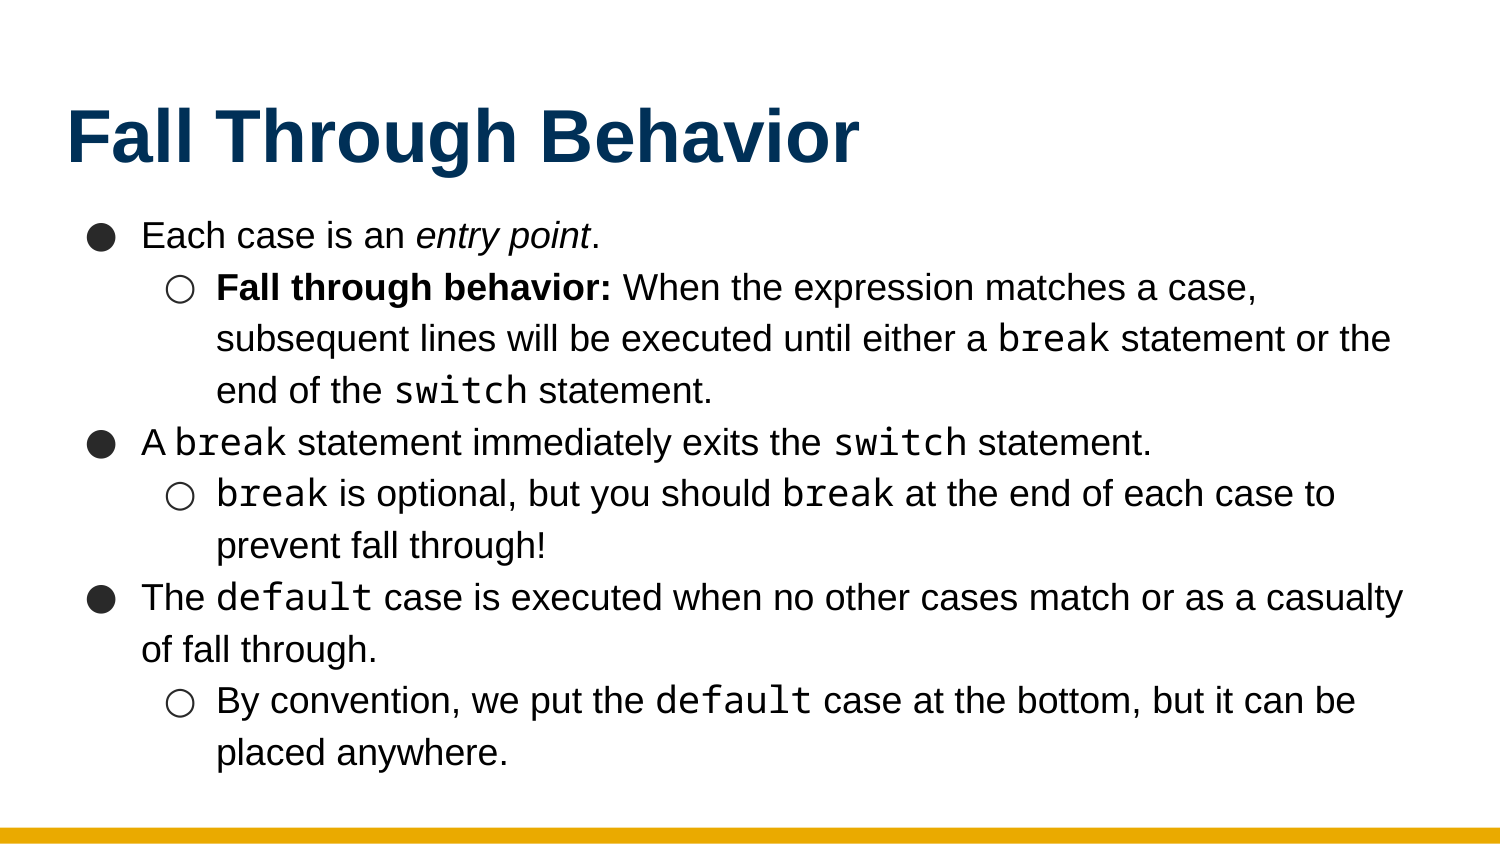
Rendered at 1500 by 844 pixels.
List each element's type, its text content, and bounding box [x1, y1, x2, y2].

text_box Each case is an entry point. Fall through behavior: When the expression matches a case, subsequent lines will be executed until either a break statement or the end of the switch statement. A break statement immediately exits the switch statement. break is optional, but you should break at the end of each case to prevent fall through! The default case is executed when no other cases match or as a casualty of fall through. By convention, we put the default case at the bottom, but it can be placed anywhere. [51, 188, 1449, 802]
title Fall Through Behavior [51, 72, 1449, 188]
